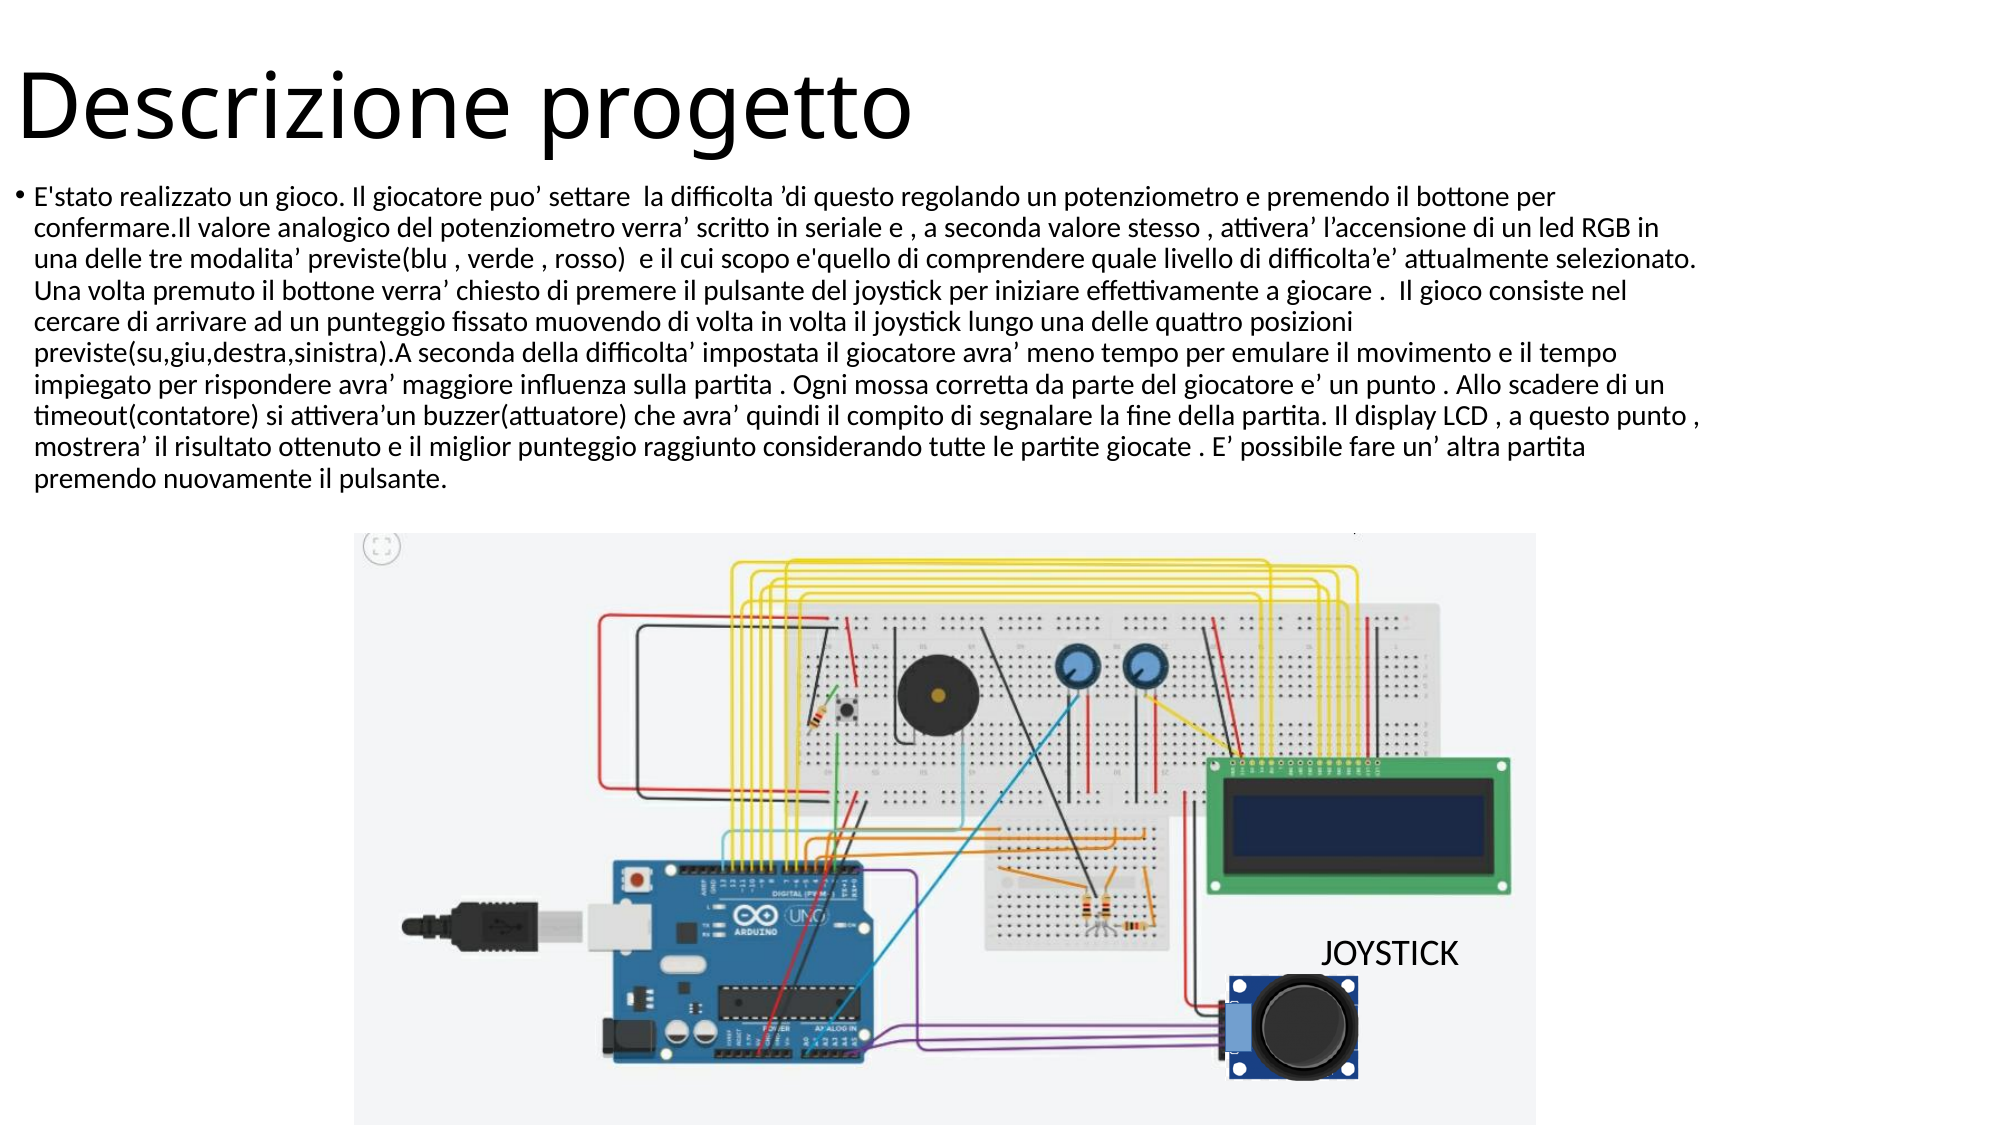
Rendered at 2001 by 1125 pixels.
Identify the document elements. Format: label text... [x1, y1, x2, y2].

text_box [1225, 1003, 1252, 1052]
list E'stato realizzato un gioco. Il giocatore puo’ settare la difficolta ’di questo regolando un potenziometro e premendo il bottone per confermare.Il valore analogico del potenziometro verra’ scritto in seriale e , a seconda valore stesso , attivera’ l’accensione di un led RGB in una delle tre modalita’ previste(blu , verde , rosso) e il cui scopo e'quello di comprendere quale livello di difficolta’e’ attualmente selezionato. Una volta premuto il bottone verra’ chiesto di premere il pulsante del joystick per iniziare effettivamente a giocare . Il gioco consiste nel cercare di arrivare ad un punteggio fissato muovendo di volta in volta il joystick lungo una delle quattro posizioni previste(su,giu,destra,sinistra).A seconda della difficolta’ impostata il giocatore avra’ meno tempo per emulare il movimento e il tempo impiegato per rispondere avra’ maggiore influenza sulla partita . Ogni mossa corretta da parte del giocatore e’ un punto . Allo scadere di un timeout(contatore) si attivera’un buzzer(attuatore) che avra’ quindi il compito di segnalare la fine della partita. Il display LCD , a questo punto , mostrera’ il risultato ottenuto e il miglior punteggio raggiunto considerando tutte le partite giocate . E’ possibile fare un’ altra partita premendo nuovamente il pulsante. [0, 218, 1725, 506]
text_box JOYSTICK [1306, 920, 1607, 981]
picture [354, 533, 1536, 1125]
title Descrizione progetto [0, 0, 1725, 218]
